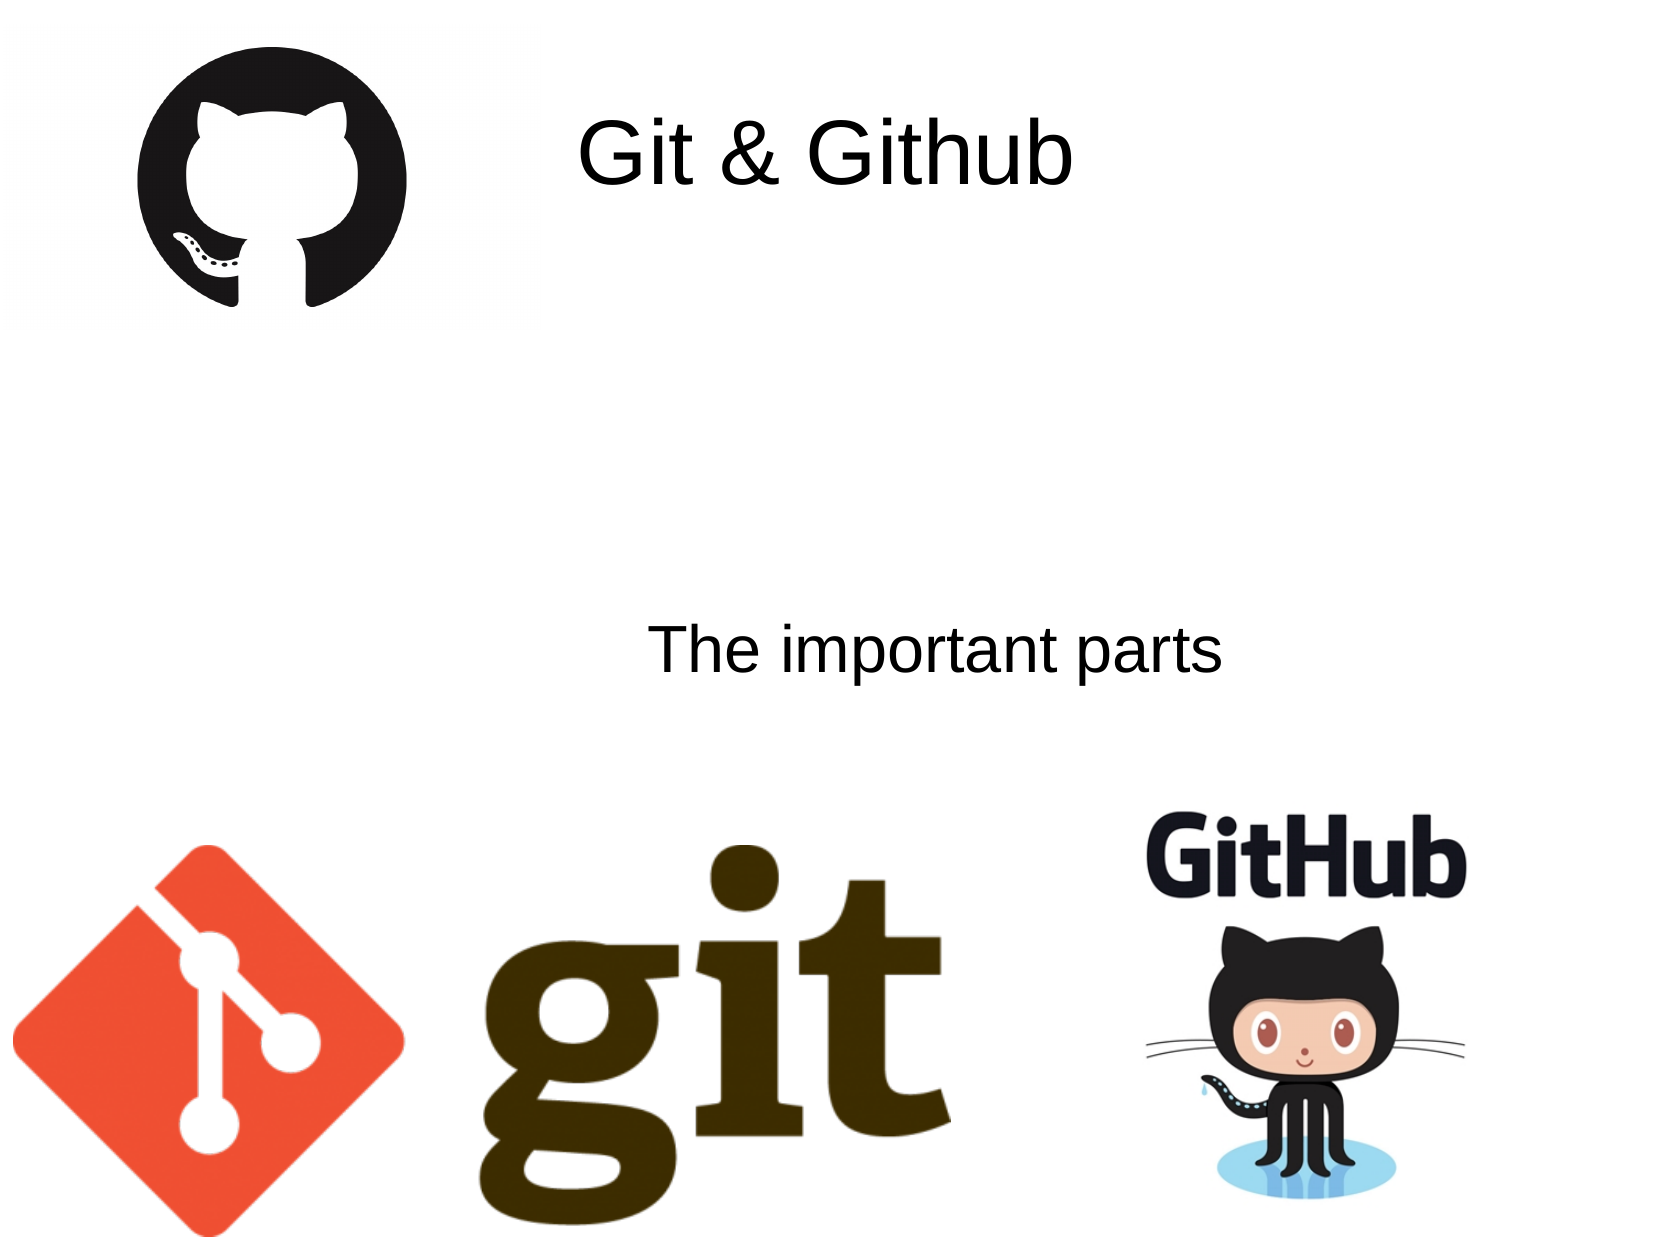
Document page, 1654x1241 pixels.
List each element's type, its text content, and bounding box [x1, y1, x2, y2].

title Git & Github [541, 49, 1571, 257]
picture [13, 845, 951, 1237]
picture [975, 784, 1636, 1225]
subtitle The important parts [191, 290, 1654, 1010]
picture [3, 24, 541, 331]
